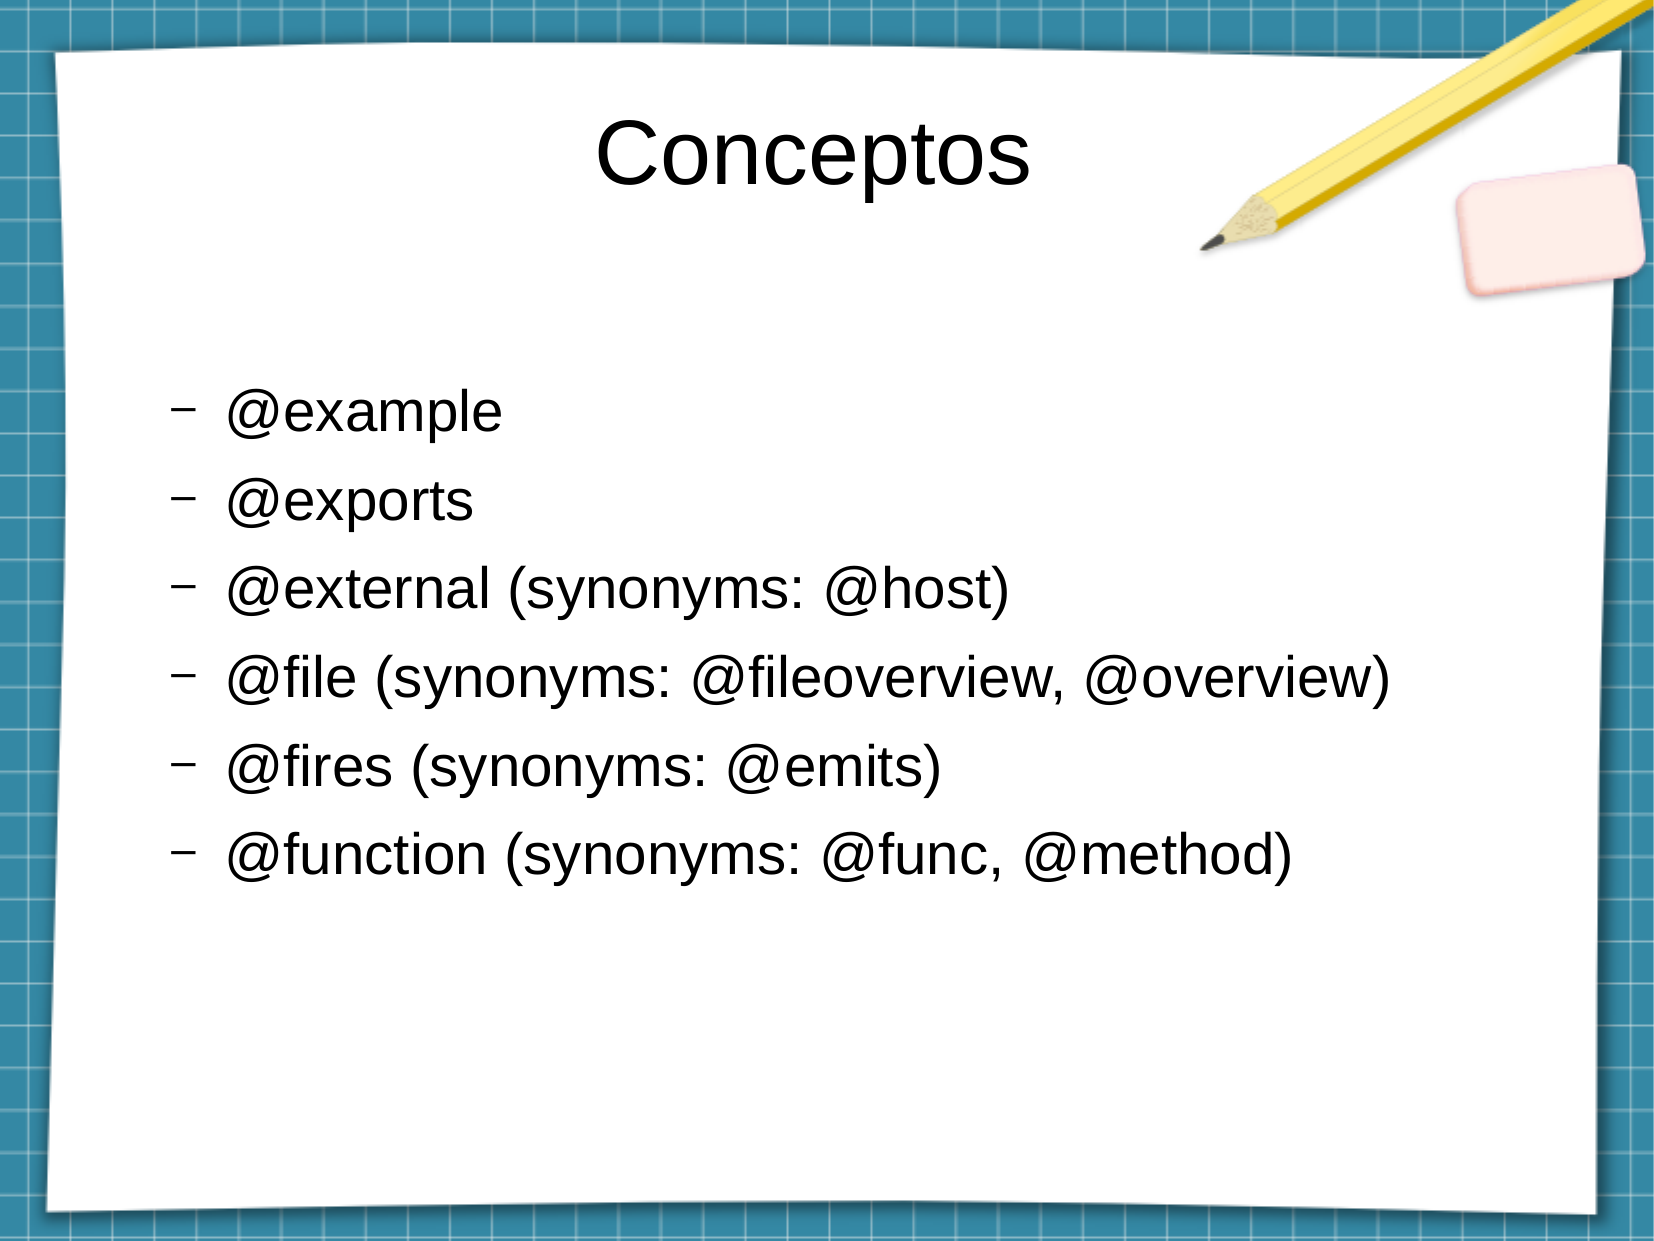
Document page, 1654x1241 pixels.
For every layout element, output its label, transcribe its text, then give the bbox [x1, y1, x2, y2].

list @example @exports @external (synonyms: @host) @file (synonyms: @fileoverview, @overview) @fires (synonyms: @emits) @function (synonyms: @func, @method) [82, 290, 1571, 1010]
title Conceptos [82, 49, 1571, 257]
picture [0, 0, 1654, 1241]
